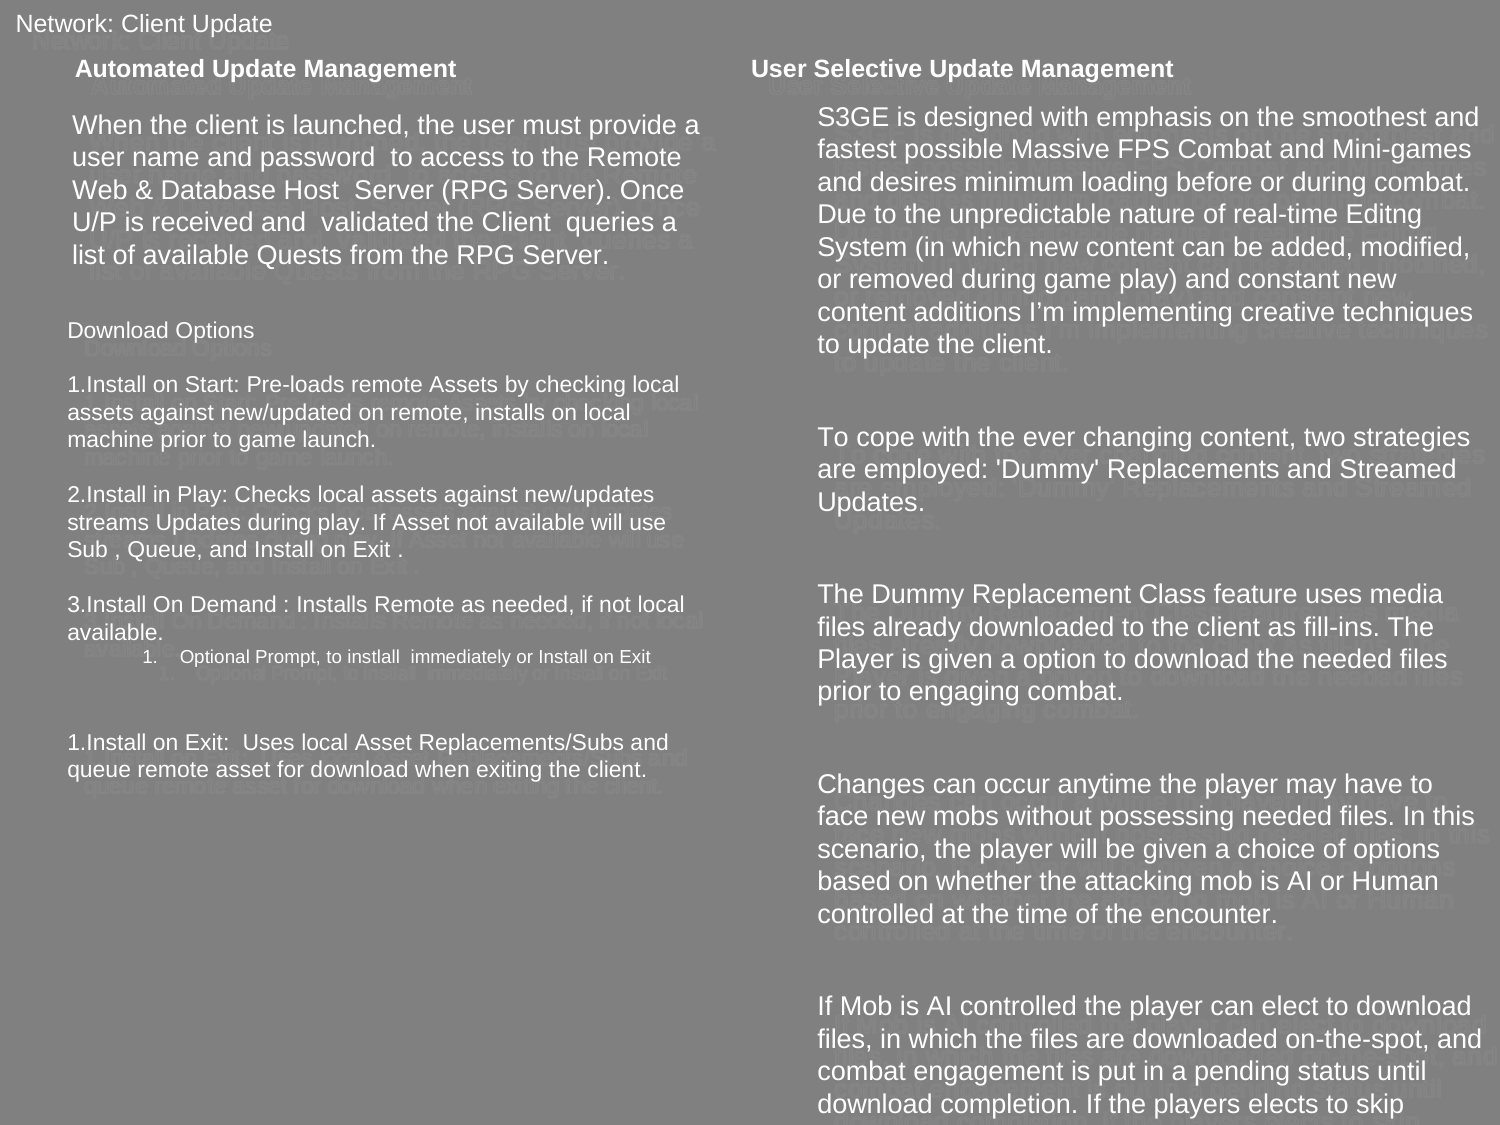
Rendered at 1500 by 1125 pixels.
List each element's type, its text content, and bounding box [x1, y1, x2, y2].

text_box Download Options Install on Start: Pre-loads remote Assets by checking local assets against new/updated on remote, installs on local machine prior to game launch. Install in Play: Checks local assets against new/updates streams Updates during play. If Asset not available will use Sub , Queue, and Install on Exit . Install On Demand : Installs Remote as needed, if not local available. Optional Prompt, to instlall immediately or Install on Exit Install on Exit: Uses local Asset Replacements/Subs and queue remote asset for download when exiting the client. [52, 307, 716, 790]
text_box User Selective Update Management [736, 45, 1190, 91]
text_box Network: Client Update [0, 0, 289, 46]
text_box When the client is launched, the user must provide a user name and password to access to the Remote Web & Database Host Server (RPG Server). Once U/P is received and validated the Client queries a list of available Quests from the RPG Server. [57, 99, 721, 338]
text_box Automated Update Management [59, 45, 473, 91]
text_box S3GE is designed with emphasis on the smoothest and fastest possible Massive FPS Combat and Mini-games and desires minimum loading before or during combat. Due to the unpredictable nature of real-time Editng System (in which new content can be added, modified, or removed during game play) and constant new content additions I’m implementing creative techniques to update the client. To cope with the ever changing content, two strategies are employed: 'Dummy' Replacements and Streamed Updates. The Dummy Replacement Class feature uses media files already downloaded to the client as fill-ins. The Player is given a option to download the needed files prior to engaging combat. Changes can occur anytime the player may have to face new mobs without possessing needed files. In this scenario, the player will be given a choice of options based on whether the attacking mob is AI or Human controlled at the time of the encounter. If Mob is AI controlled the player can elect to download files, in which the files are downloaded on-the-spot, and combat engagement is put in a pending status until download completion. If the players elects to skip download, they are offered to Flee or Engage (a replacement). If the player flees the needed files are queued for streaming download and engagement with such mob will be put in pending status automatically until download is completed. If Mob is Human controlled the player is only offered to Flee or Engage (a replacement) in which if the player flees the needed files are queued for streaming download and engagement with such mob will be put in pending status automatically until download is completed. Both situations can influence a Party Combat formation, thus all party members must be notified if a players has to ‘Sit Out’ (download) upon combat engagement. [802, 91, 1500, 1125]
